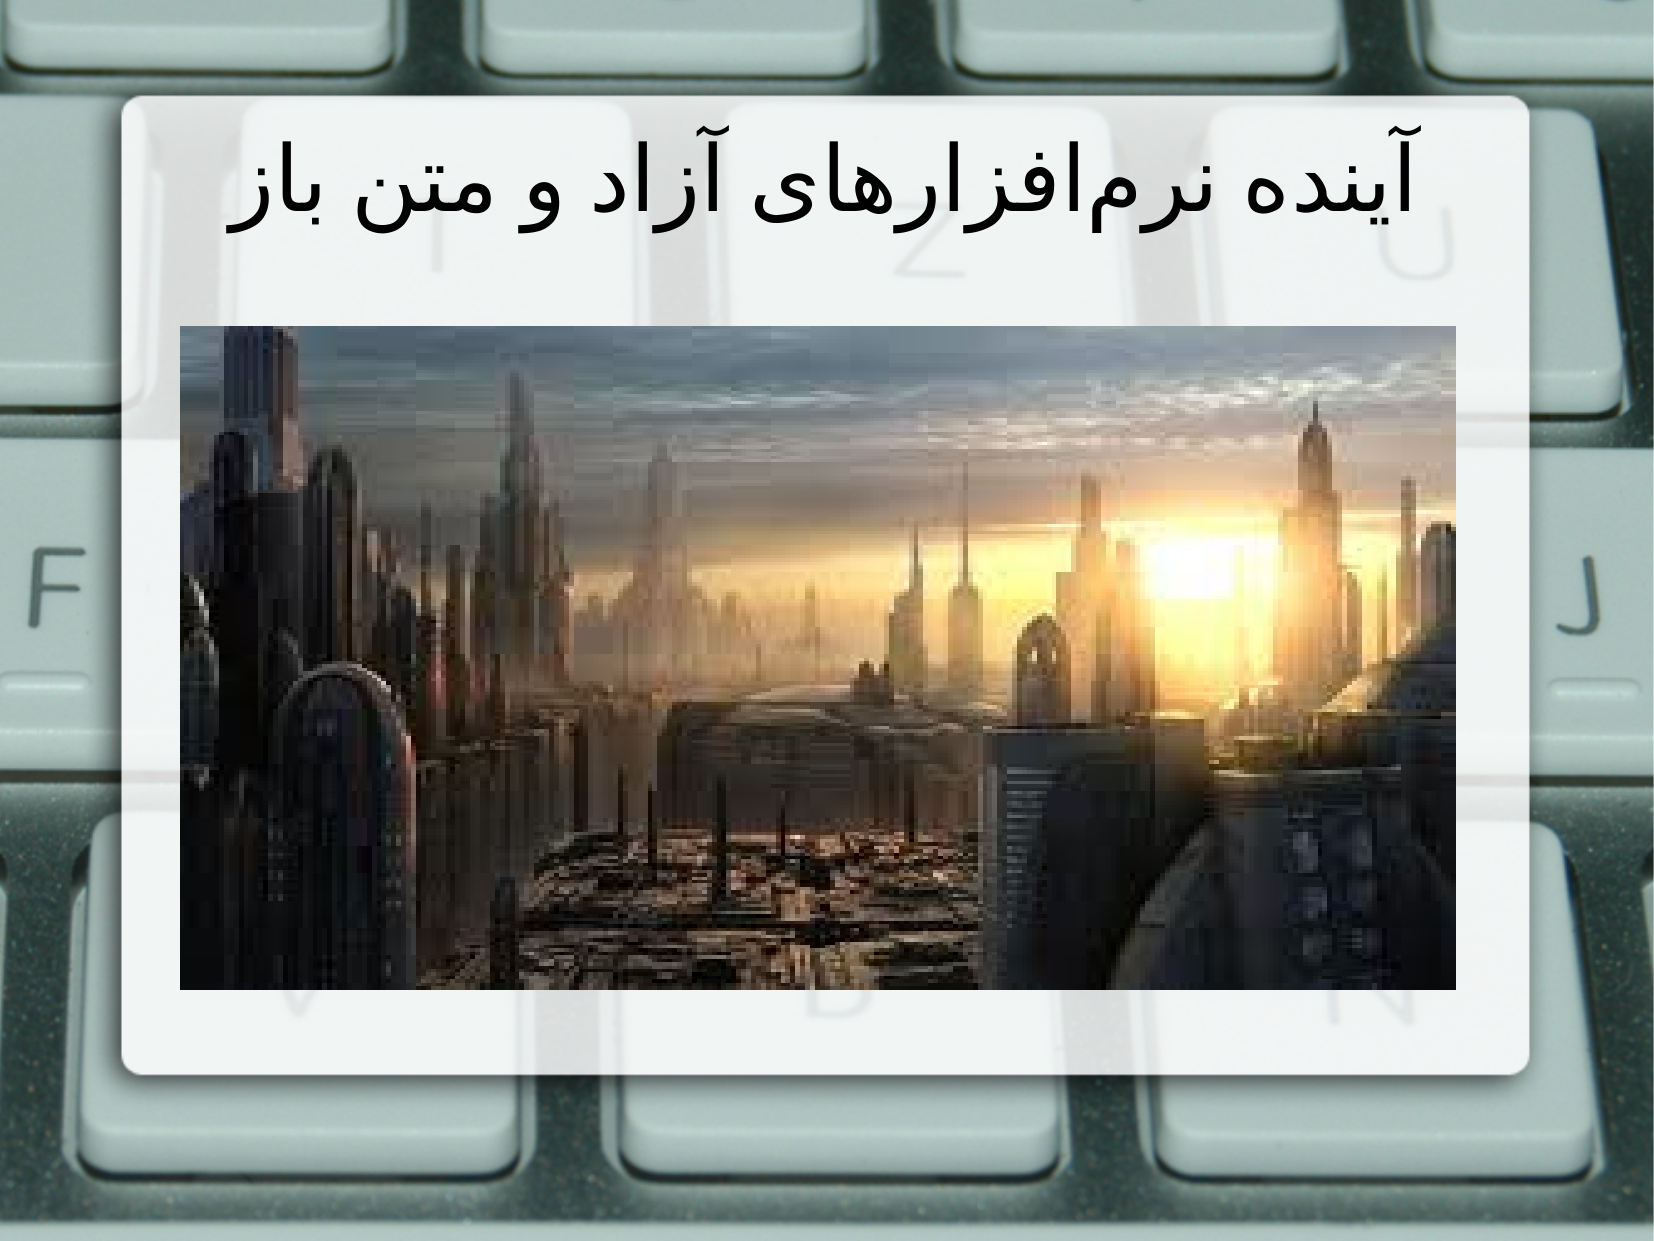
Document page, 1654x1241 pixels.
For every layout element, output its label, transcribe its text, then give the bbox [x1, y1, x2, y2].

picture [0, 0, 1654, 1241]
title آینده نرم‌افزارهای آزاد و متن باز [120, 105, 1531, 272]
